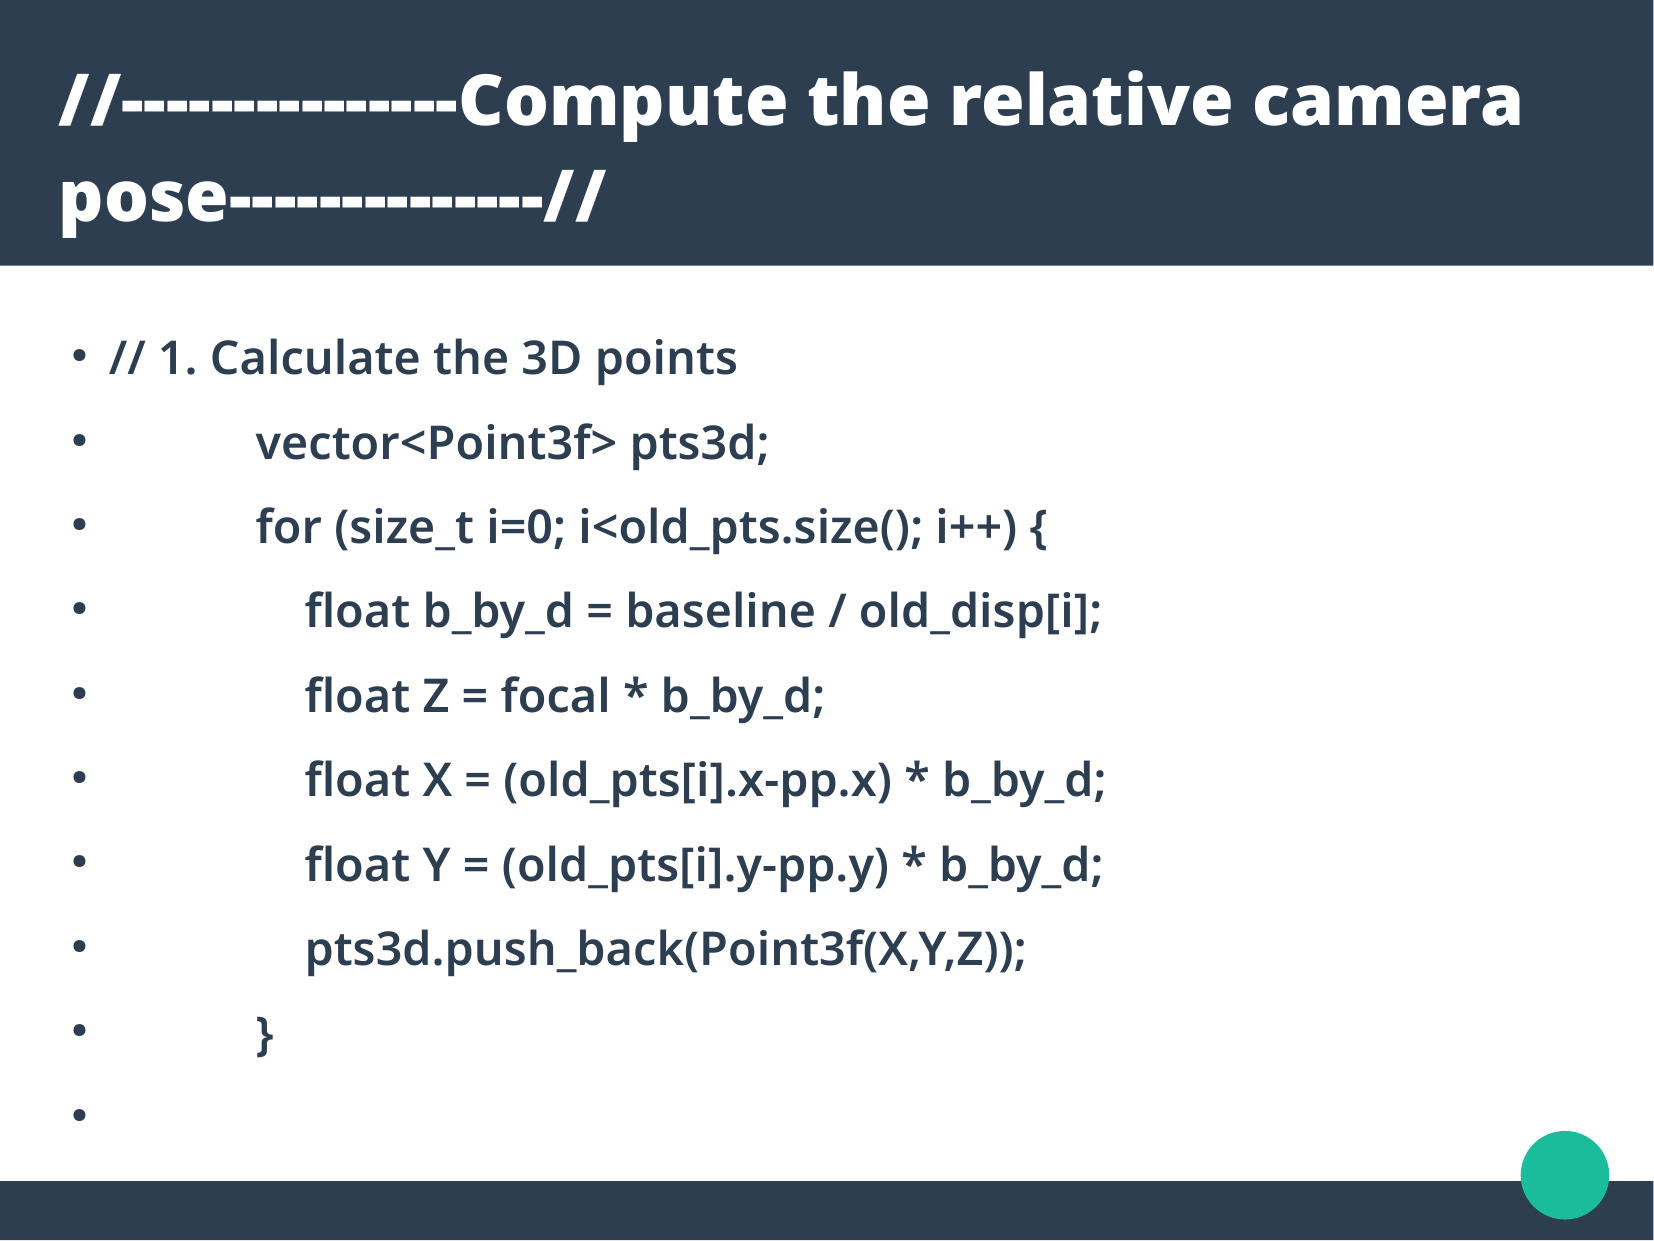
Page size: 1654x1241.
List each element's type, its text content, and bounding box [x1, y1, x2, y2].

list // 1. Calculate the 3D points vector<Point3f> pts3d; for (size_t i=0; i<old_pts.size(); i++) { float b_by_d = baseline / old_disp[i]; float Z = focal * b_by_d; float X = (old_pts[i].x-pp.x) * b_by_d; float Y = (old_pts[i].y-pp.y) * b_by_d; pts3d.push_back(Point3f(X,Y,Z)); } [59, 324, 1595, 1152]
title //---------------Compute the relative camera pose--------------// [59, 49, 1595, 207]
